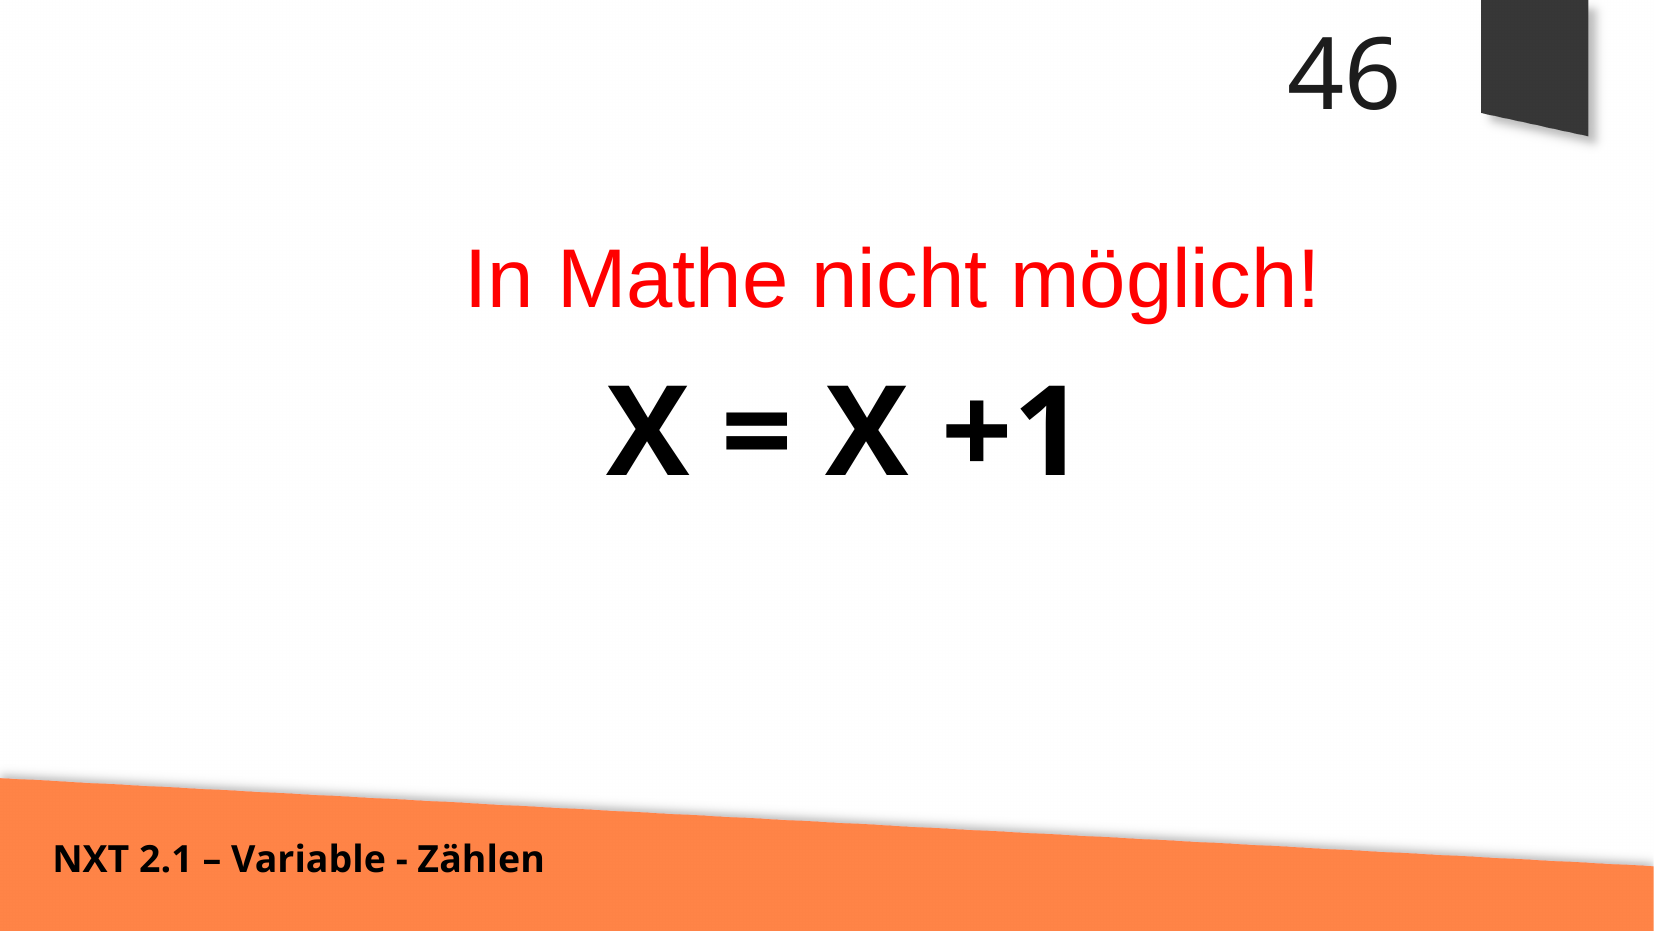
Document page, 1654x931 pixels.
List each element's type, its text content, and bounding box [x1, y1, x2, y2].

text_box In Mathe nicht möglich! [450, 225, 1388, 426]
picture [0, 0, 1654, 931]
title X = X +1 [120, 337, 1501, 518]
text_box NXT 2.1 – Variable - Zählen [37, 825, 751, 901]
text_box <Foliennummer> [1463, 0, 1602, 157]
